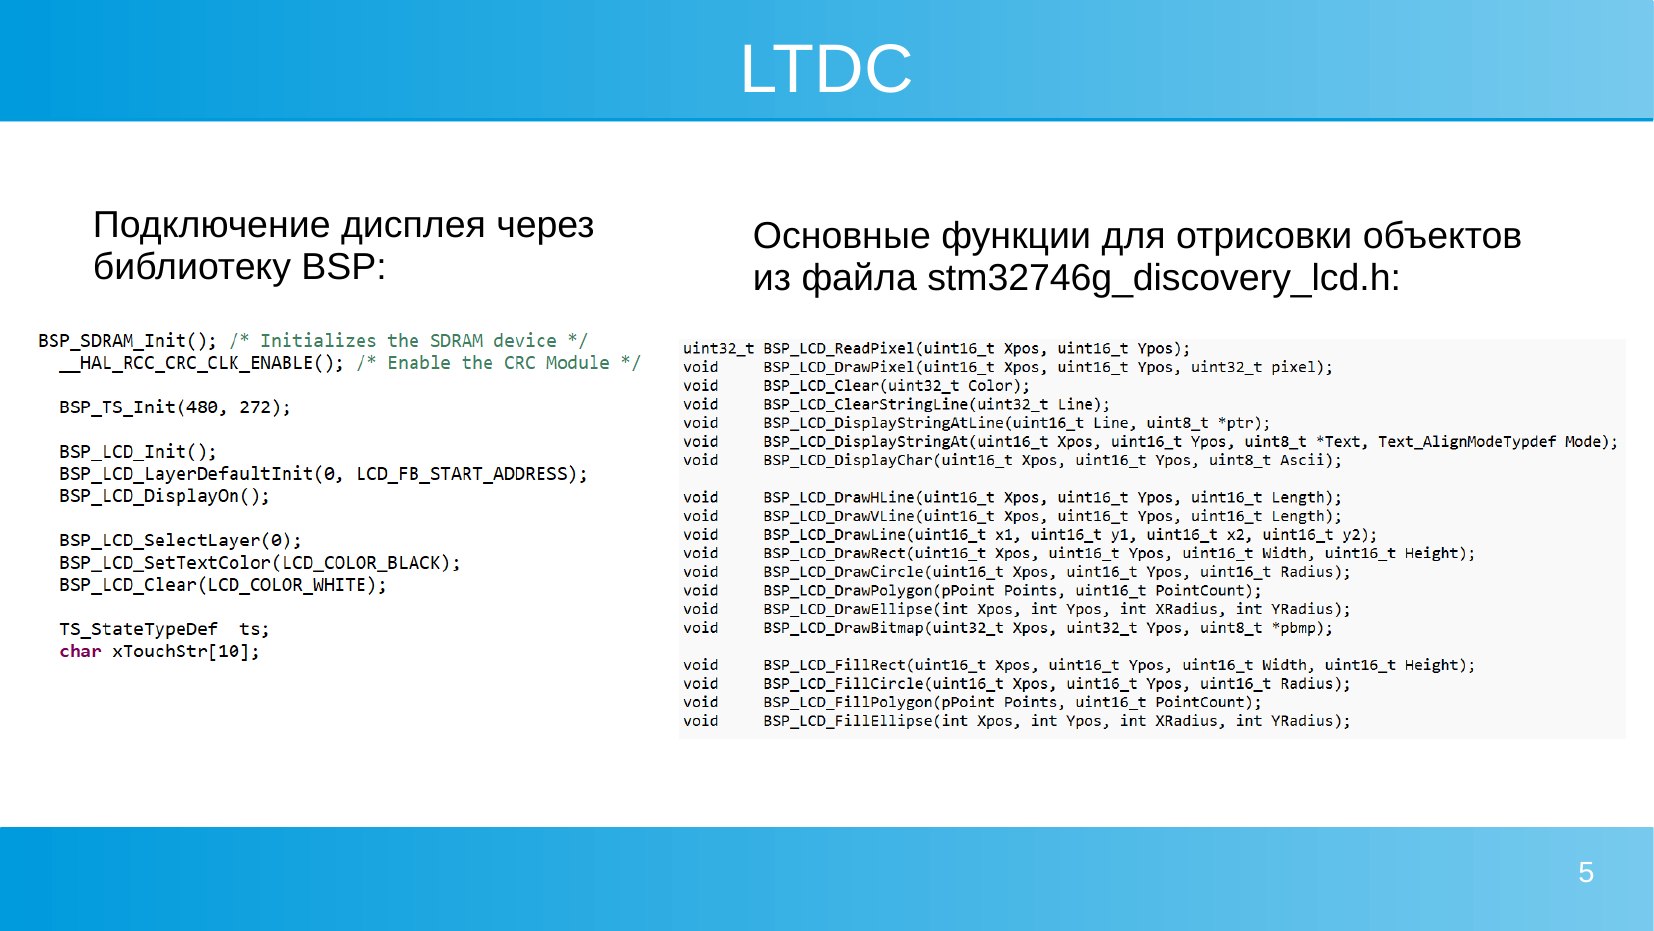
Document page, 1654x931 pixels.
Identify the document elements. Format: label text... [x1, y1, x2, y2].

picture [679, 339, 1626, 739]
title LTDC [59, 29, 1595, 108]
text_box Подключение дисплея через библиотеку BSP: [78, 196, 621, 296]
picture [29, 324, 670, 680]
text_box Основные функции для отрисовки объектов из файла stm32746g_discovery_lcd.h: [738, 206, 1538, 306]
